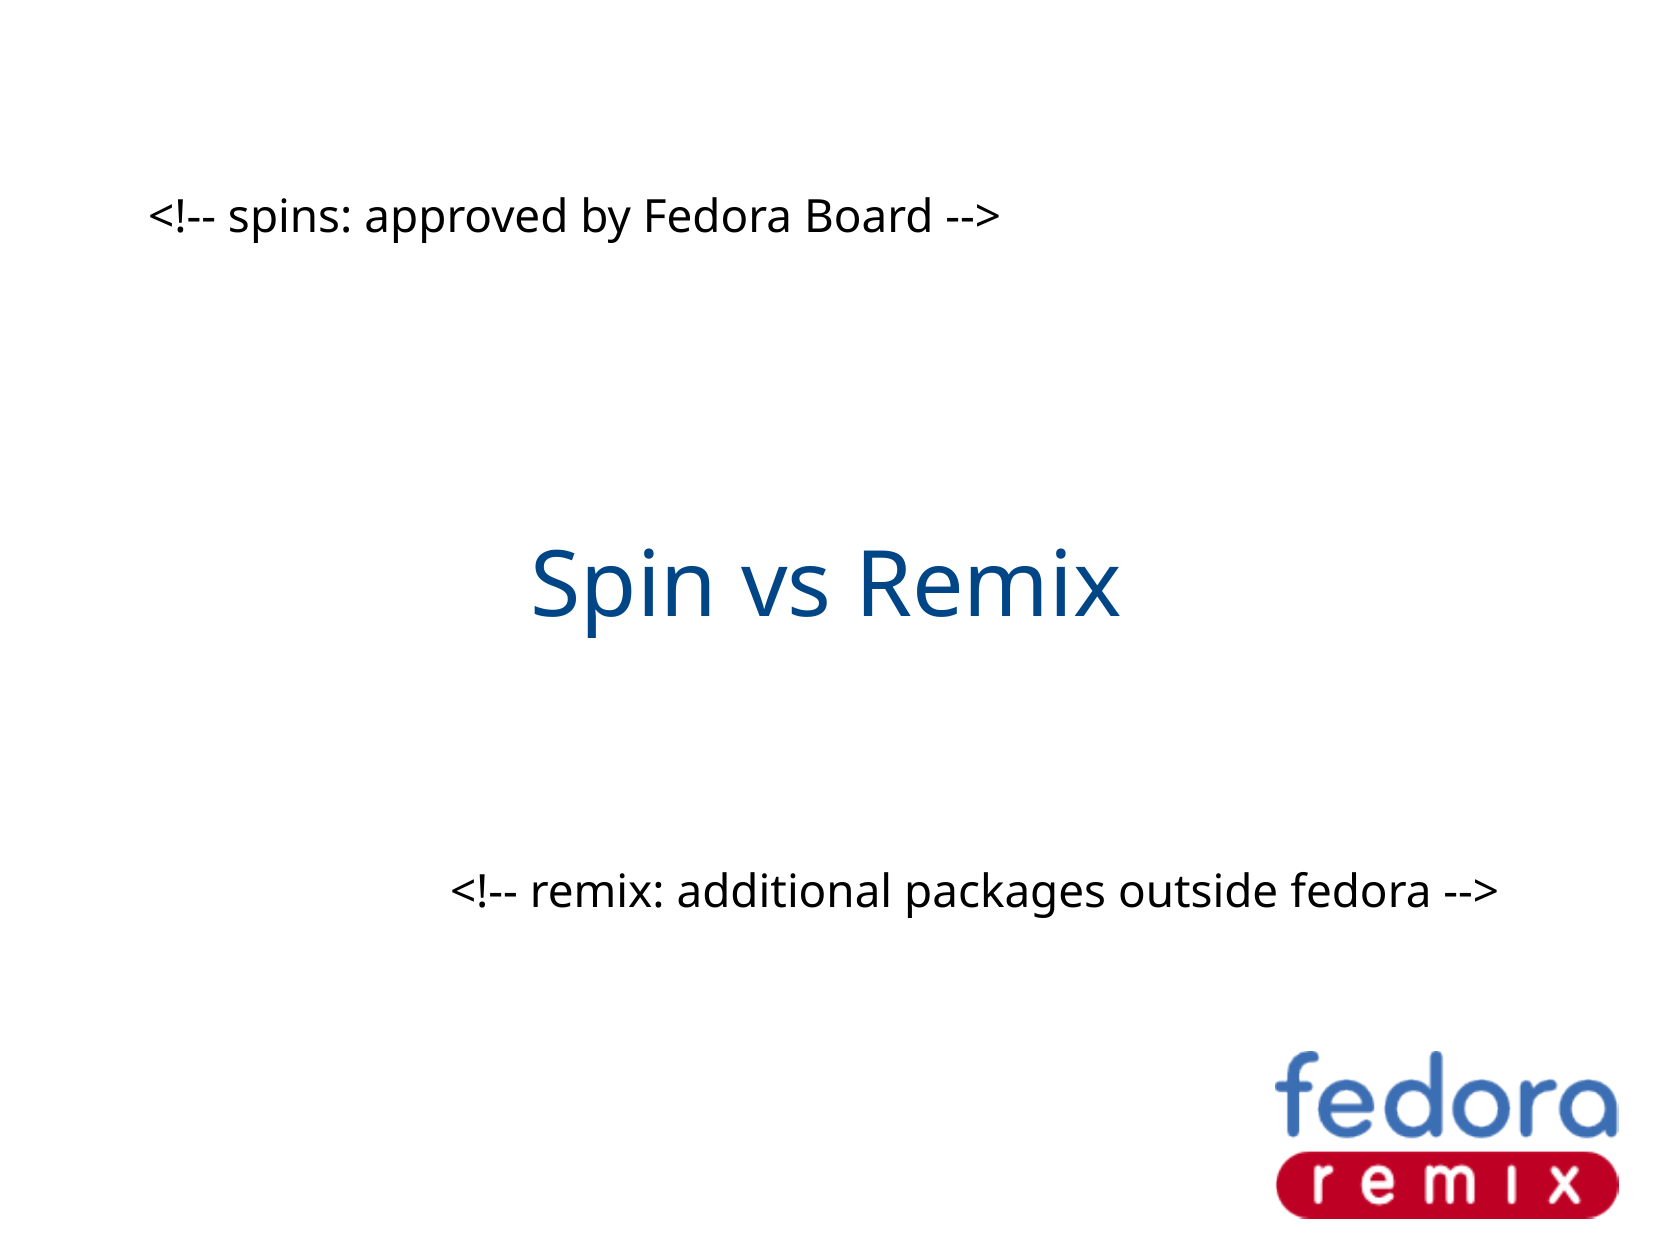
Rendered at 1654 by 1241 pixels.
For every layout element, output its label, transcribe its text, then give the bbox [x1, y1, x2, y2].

picture [1275, 1051, 1619, 1219]
title <!-- spins: approved by Fedora Board --> [75, 166, 1076, 263]
title Spin vs Remix [82, 525, 1571, 638]
title <!-- remix: additional packages outside fedora --> [337, 841, 1613, 938]
